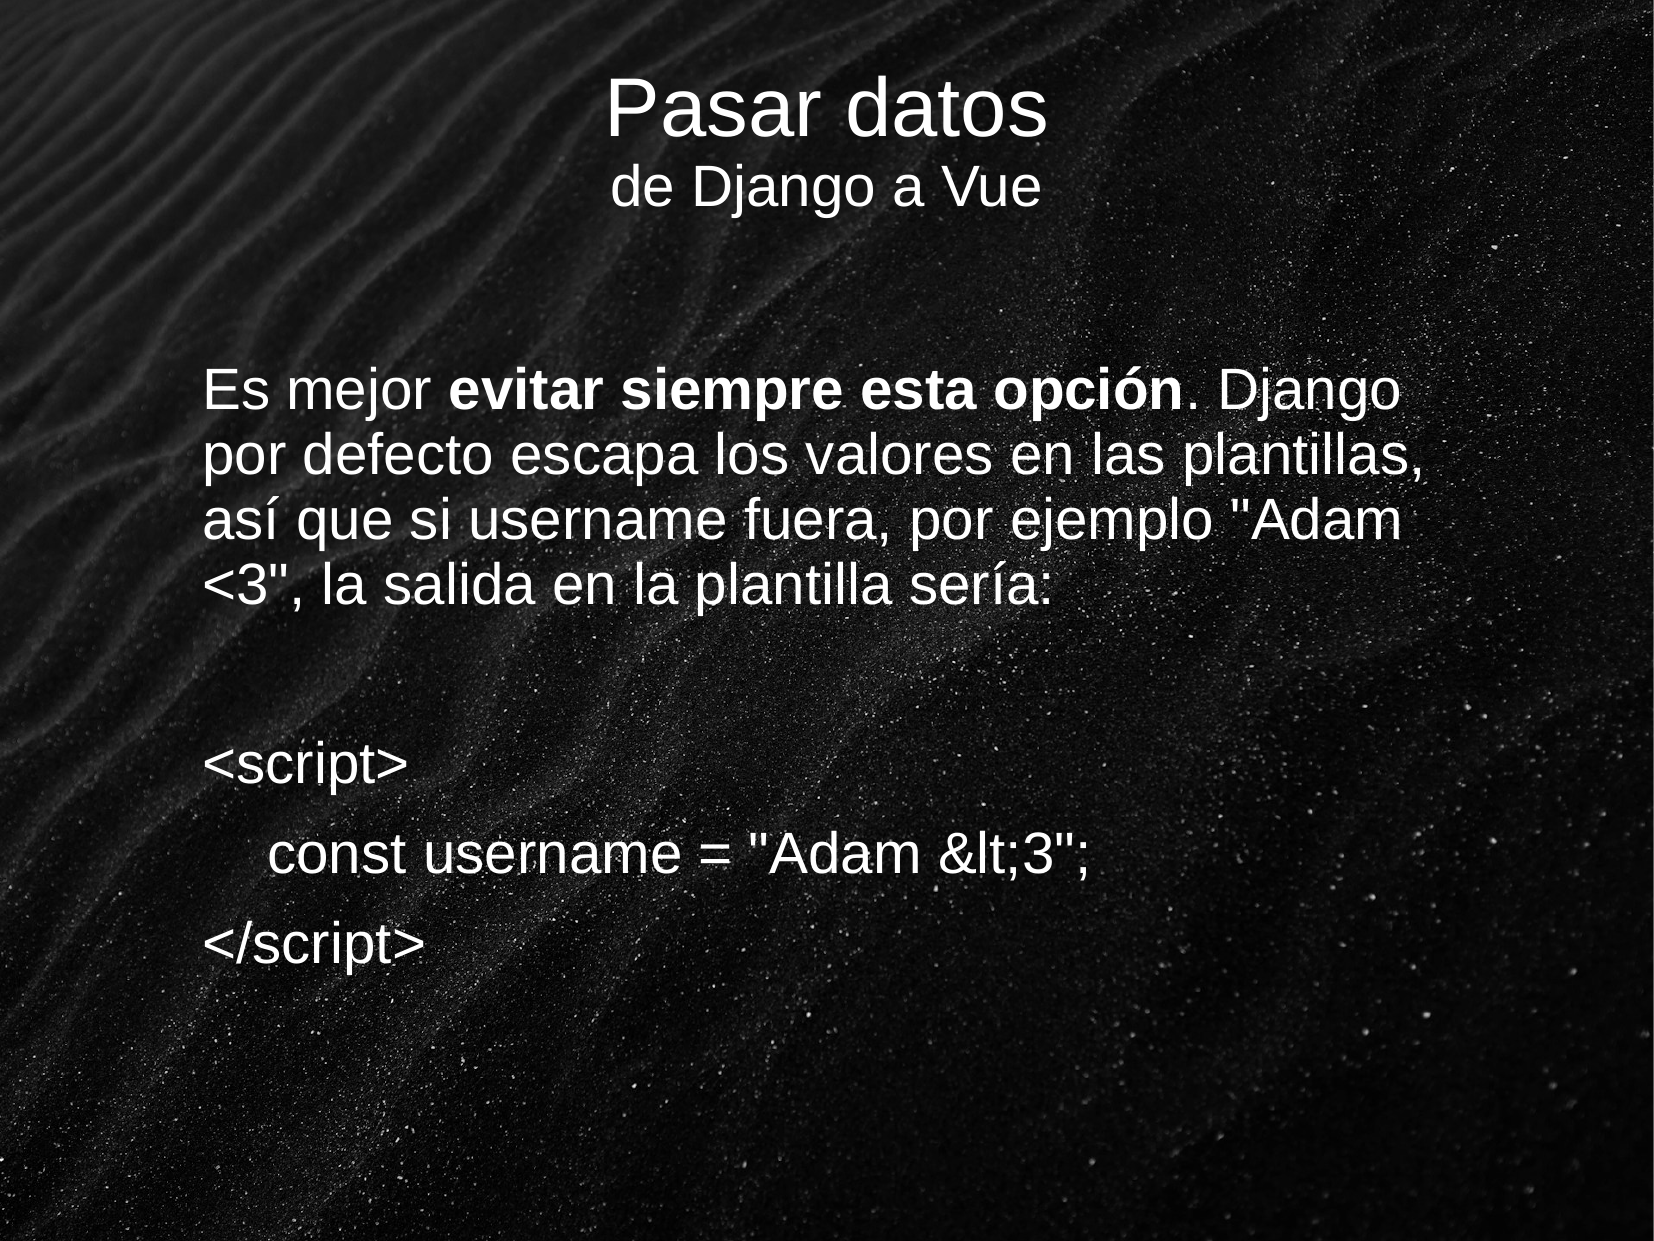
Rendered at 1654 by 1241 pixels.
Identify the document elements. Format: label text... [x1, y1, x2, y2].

title Pasar datos de Django a Vue [82, 49, 1571, 257]
picture [0, 0, 1654, 1241]
text_box Es mejor evitar siempre esta opción. Django por defecto escapa los valores en las plantillas, así que si username fuera, por ejemplo "Adam <3", la salida en la plantilla sería: <script> const username = "Adam &lt;3"; </script> [187, 348, 1501, 1114]
